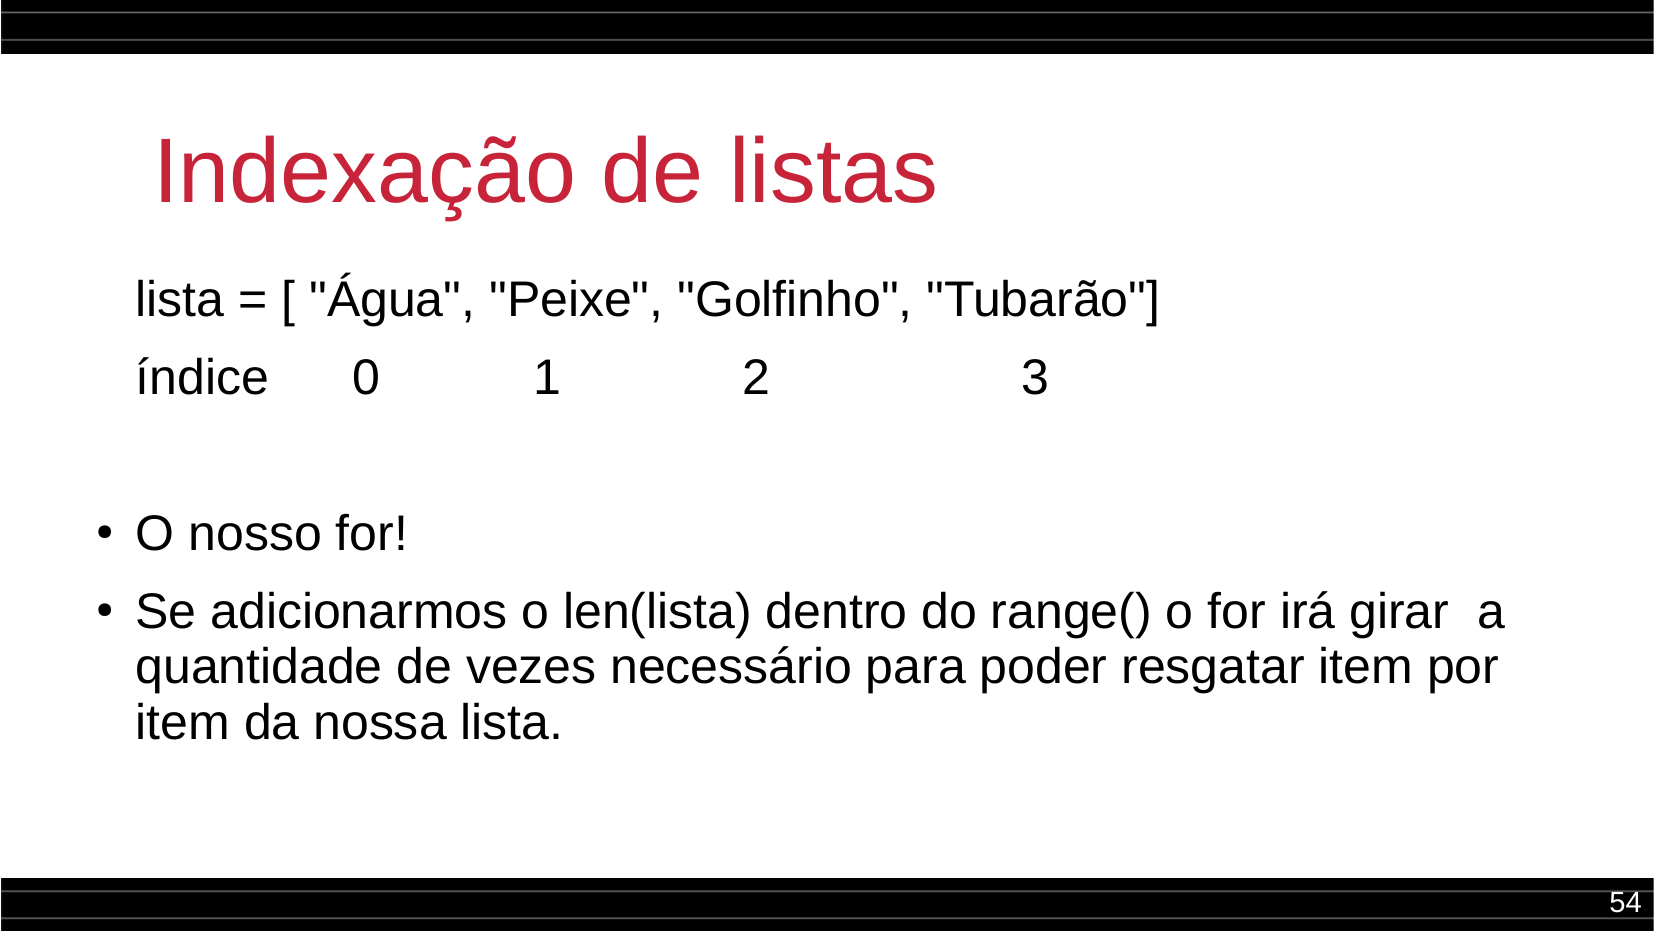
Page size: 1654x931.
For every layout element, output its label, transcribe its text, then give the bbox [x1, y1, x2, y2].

list lista = [ "Água", "Peixe", "Golfinho", "Tubarão"] índice 0 1 2 3 O nosso for! Se adicionarmos o len(lista) dentro do range() o for irá girar a quantidade de vezes necessário para poder resgatar item por item da nossa lista. [82, 271, 1571, 758]
picture [1, 878, 1654, 931]
picture [1, 0, 1654, 54]
title Indexação de listas [82, 67, 1571, 271]
